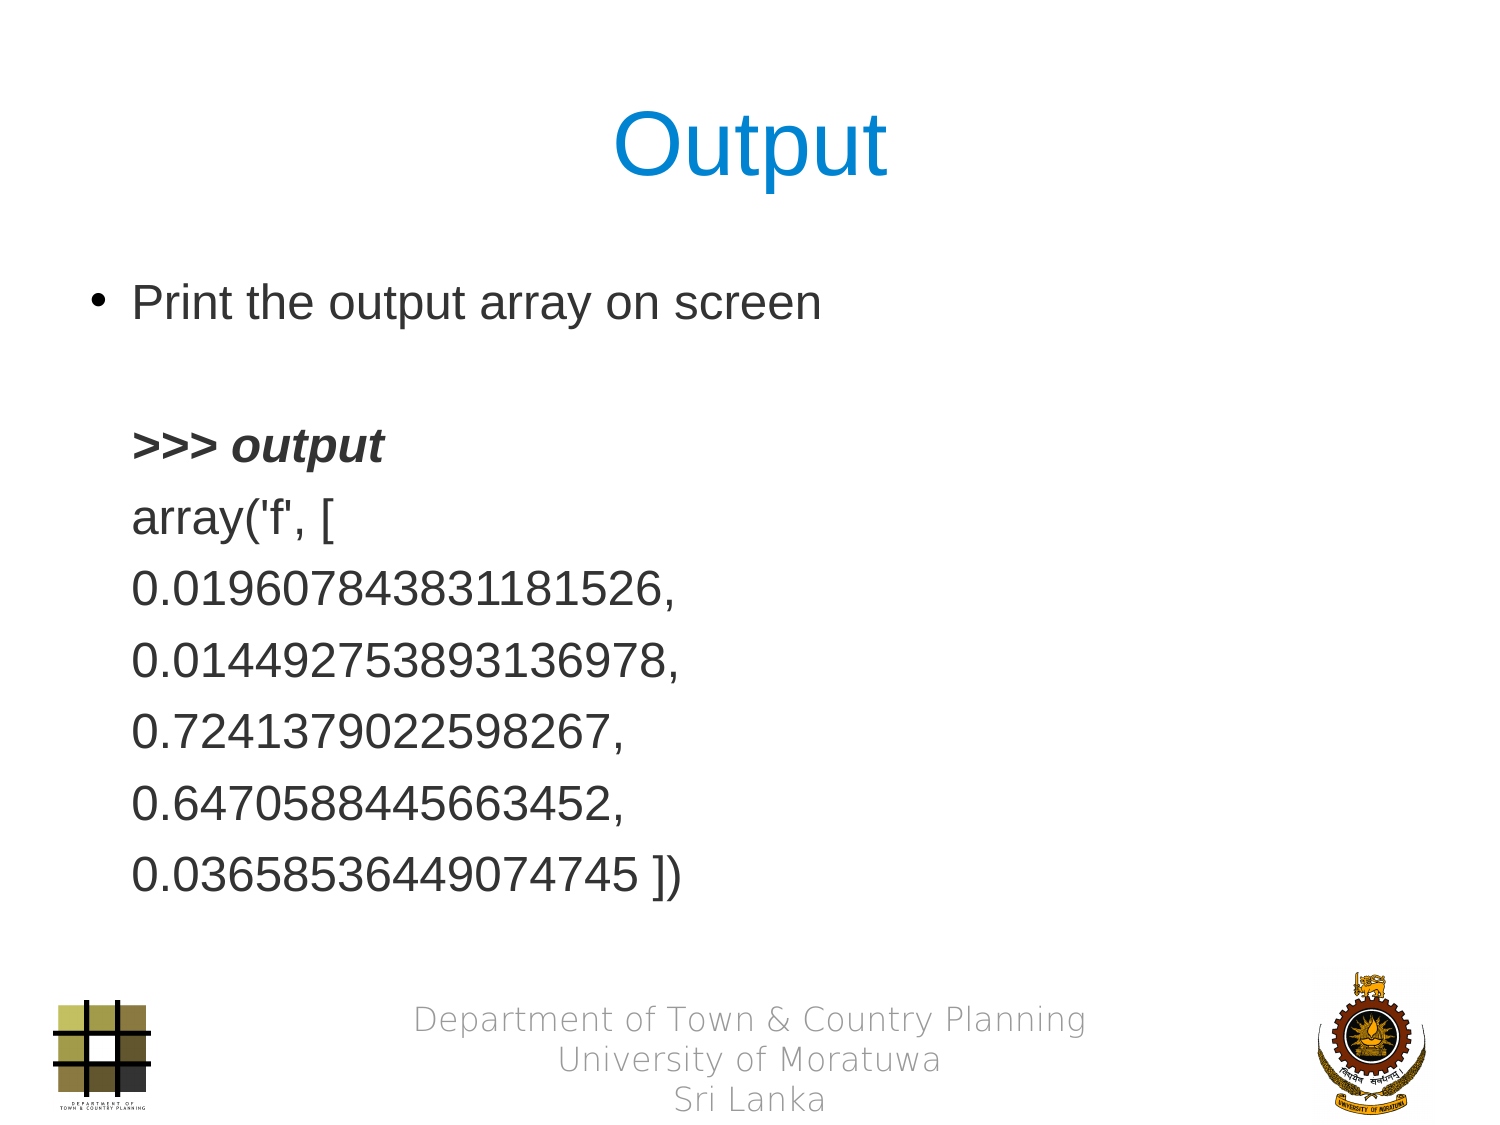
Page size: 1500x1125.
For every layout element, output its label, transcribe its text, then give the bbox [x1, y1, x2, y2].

picture [53, 1000, 151, 1110]
title Output [75, 45, 1426, 233]
list Print the output array on screen >>> output array('f', [ 0.019607843831181526, 0.014492753893136978, 0.7241379022598267, 0.6470588445663452, 0.03658536449074745 ]) [75, 262, 1426, 916]
picture [1312, 966, 1435, 1125]
